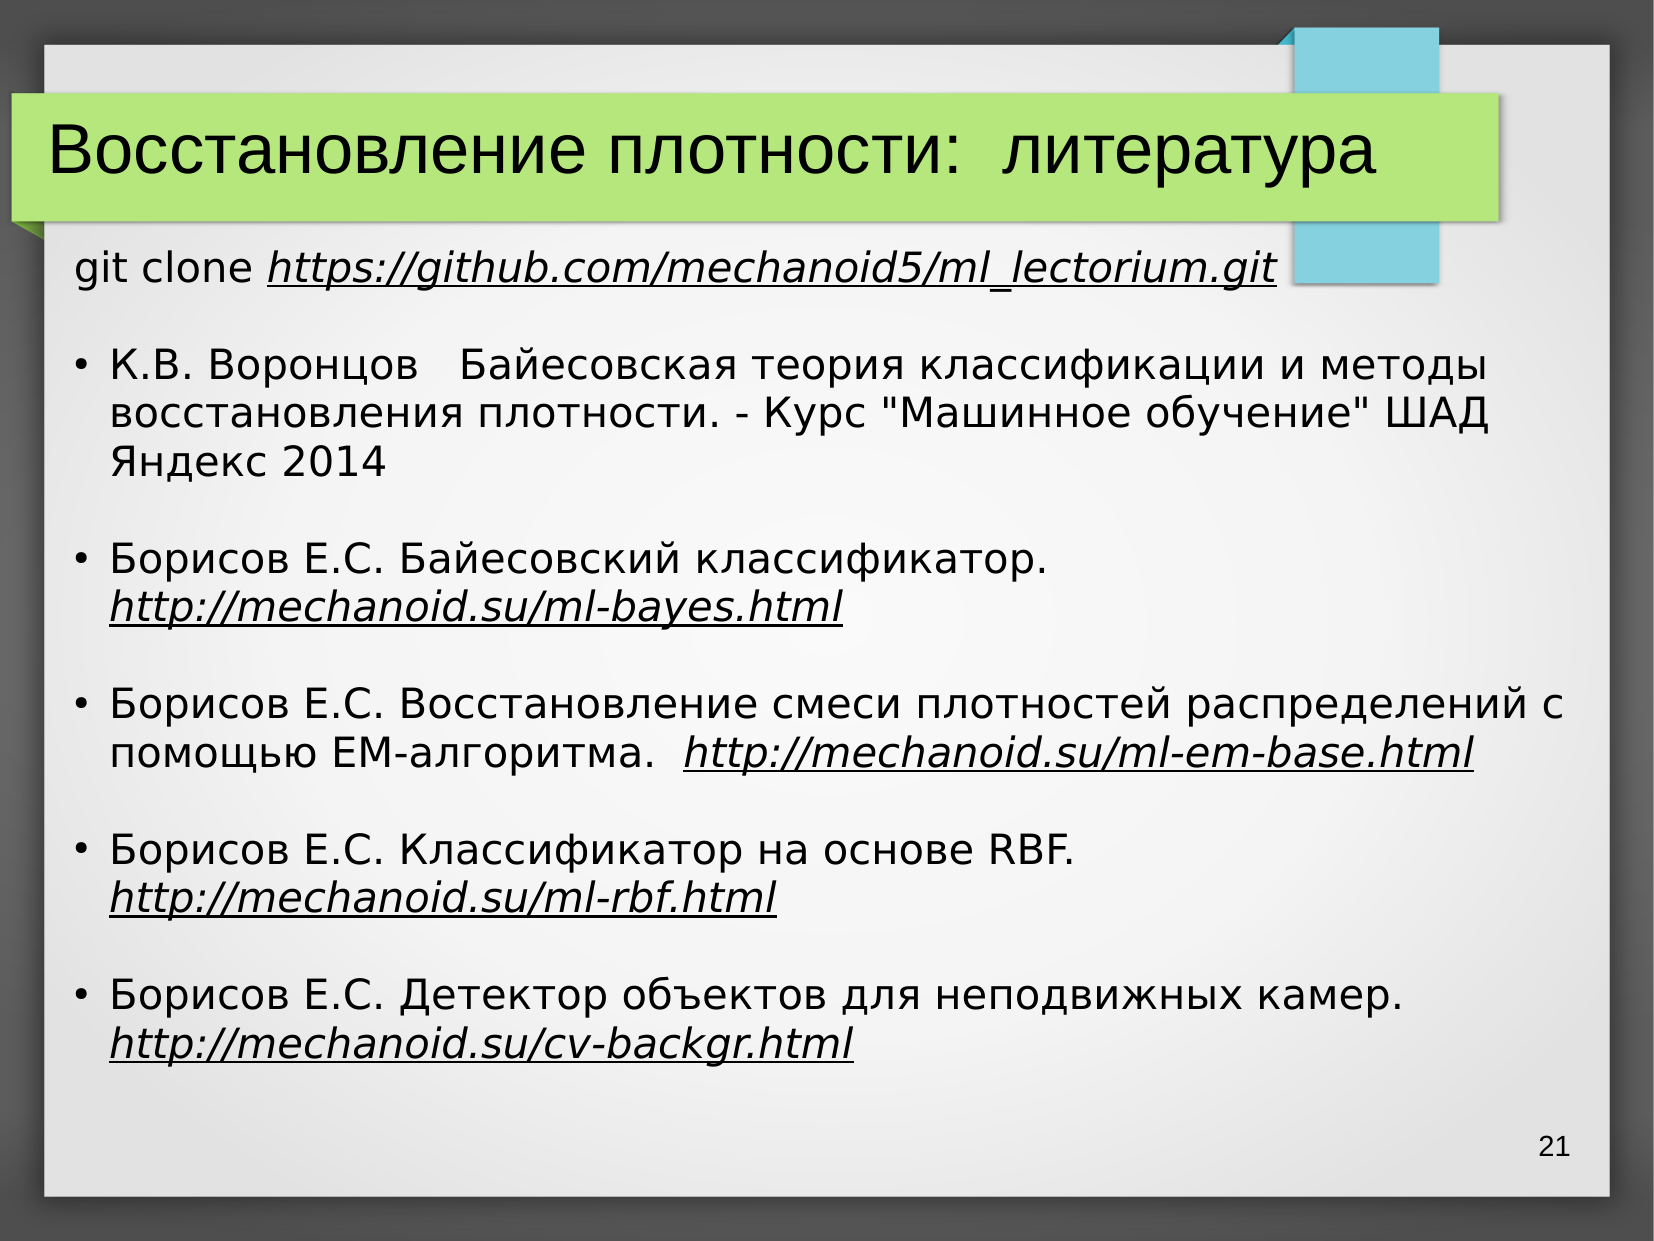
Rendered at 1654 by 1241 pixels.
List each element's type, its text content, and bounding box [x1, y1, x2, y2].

text_box git clone https://github.com/mechanoid5/ml_lectorium.git К.В. Воронцов Байесовская теория классификации и методы восстановления плотности. - Курс "Машинное обучение" ШАД Яндекс 2014 Борисов Е.С. Байесовский классификатор. http://mechanoid.su/ml-bayes.html Борисов Е.С. Восстановление смеси плотностей распределений с помощью EM-алгоритма. http://mechanoid.su/ml-em-base.html Борисов Е.С. Классификатор на основе RBF. http://mechanoid.su/ml-rbf.html Борисов Е.С. Детектор объектов для неподвижных камер. http://mechanoid.su/cv-backgr.html [59, 236, 1607, 1215]
picture [0, 0, 1654, 1241]
title Восстановление плотности: литература [47, 96, 1536, 201]
